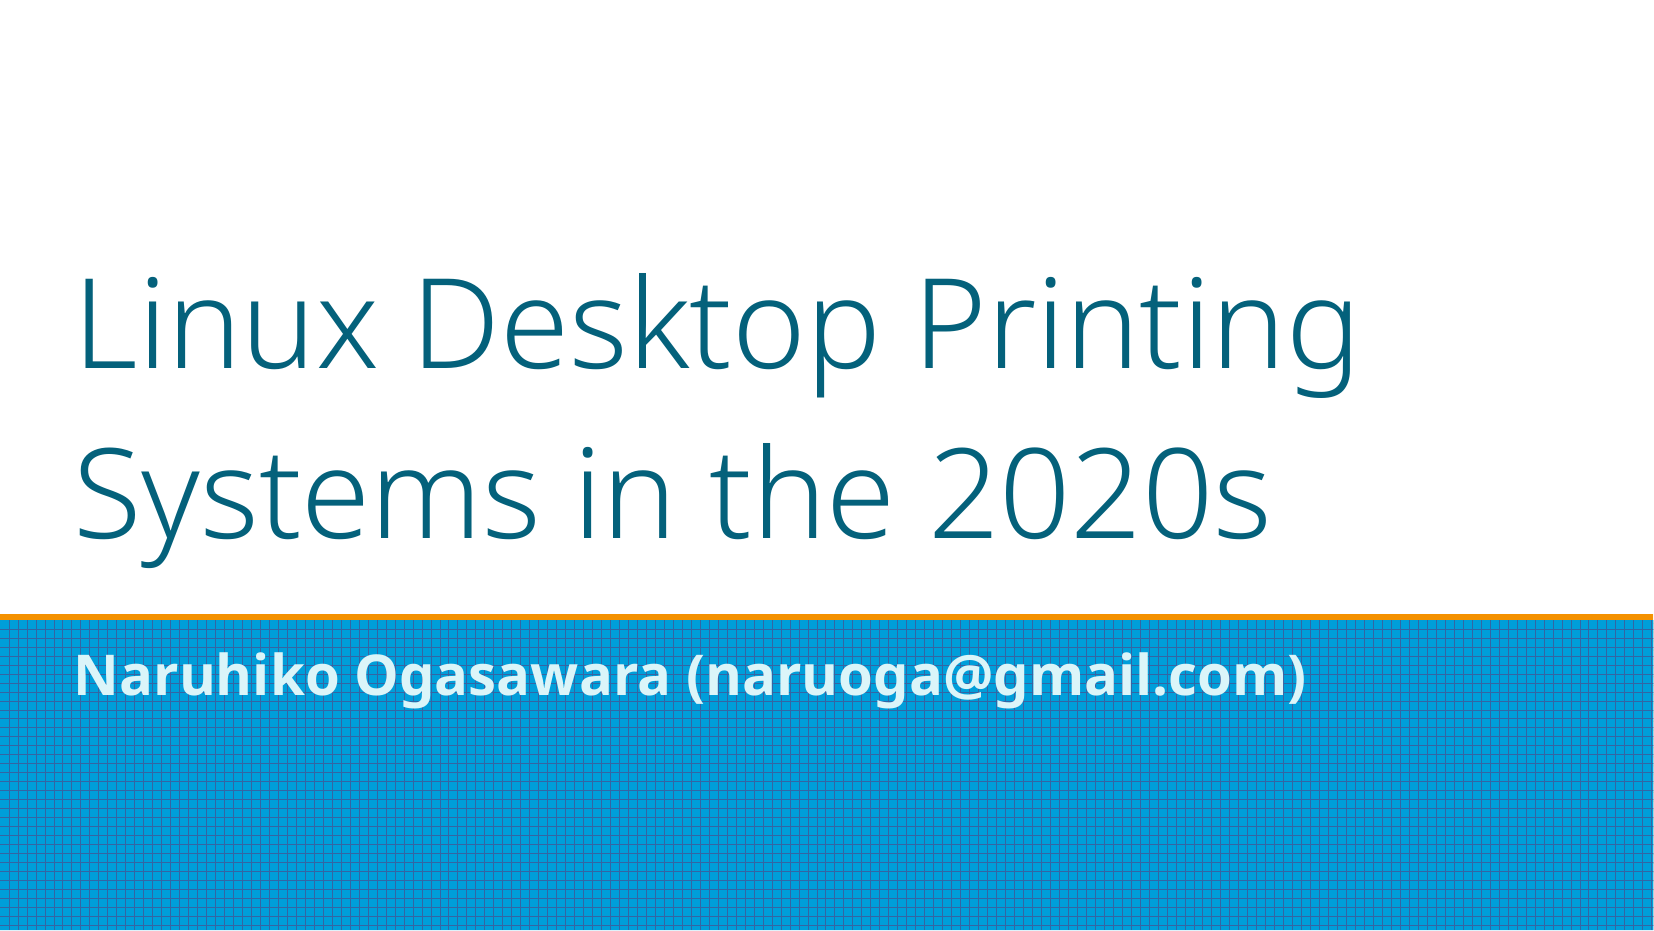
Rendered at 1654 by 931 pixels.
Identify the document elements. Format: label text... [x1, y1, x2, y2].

subtitle Naruhiko Ogasawara (naruoga@gmail.com) [73, 634, 1551, 827]
title Linux Desktop Printing Systems in the 2020s [73, 44, 1551, 576]
